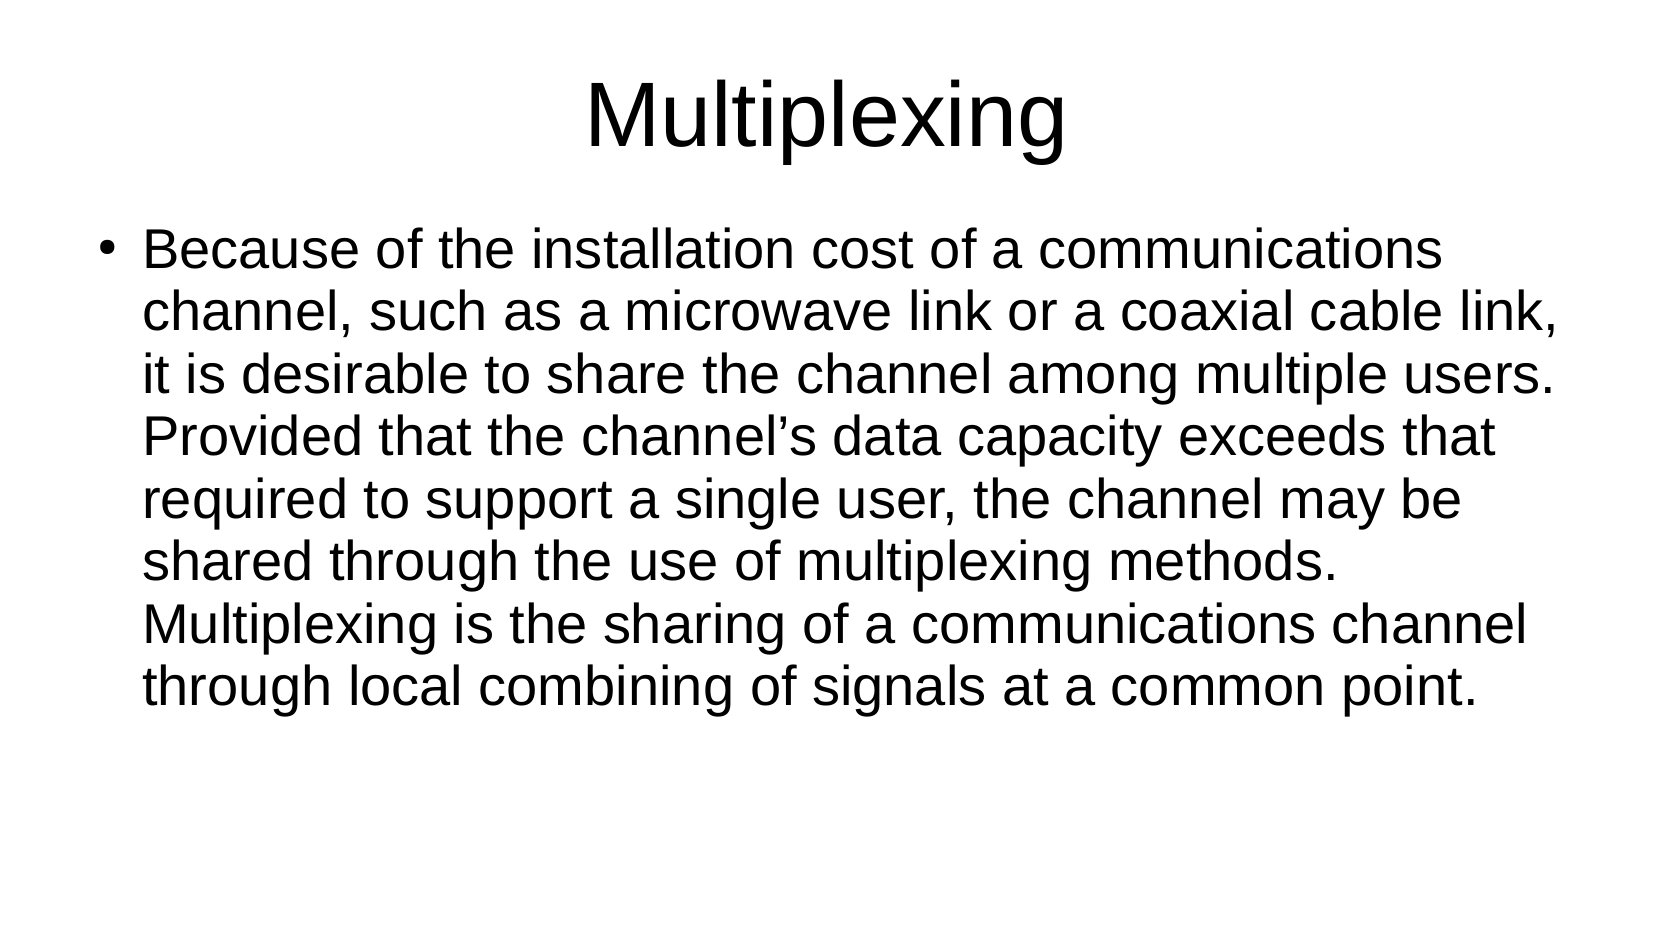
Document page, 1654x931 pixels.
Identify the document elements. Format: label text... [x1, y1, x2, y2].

title Multiplexing [82, 37, 1571, 193]
list Because of the installation cost of a communications channel, such as a microwave link or a coaxial cable link, it is desirable to share the channel among multiple users. Provided that the channel’s data capacity exceeds that required to support a single user, the channel may be shared through the use of multiplexing methods. Multiplexing is the sharing of a communications channel through local combining of signals at a common point. [82, 217, 1571, 758]
